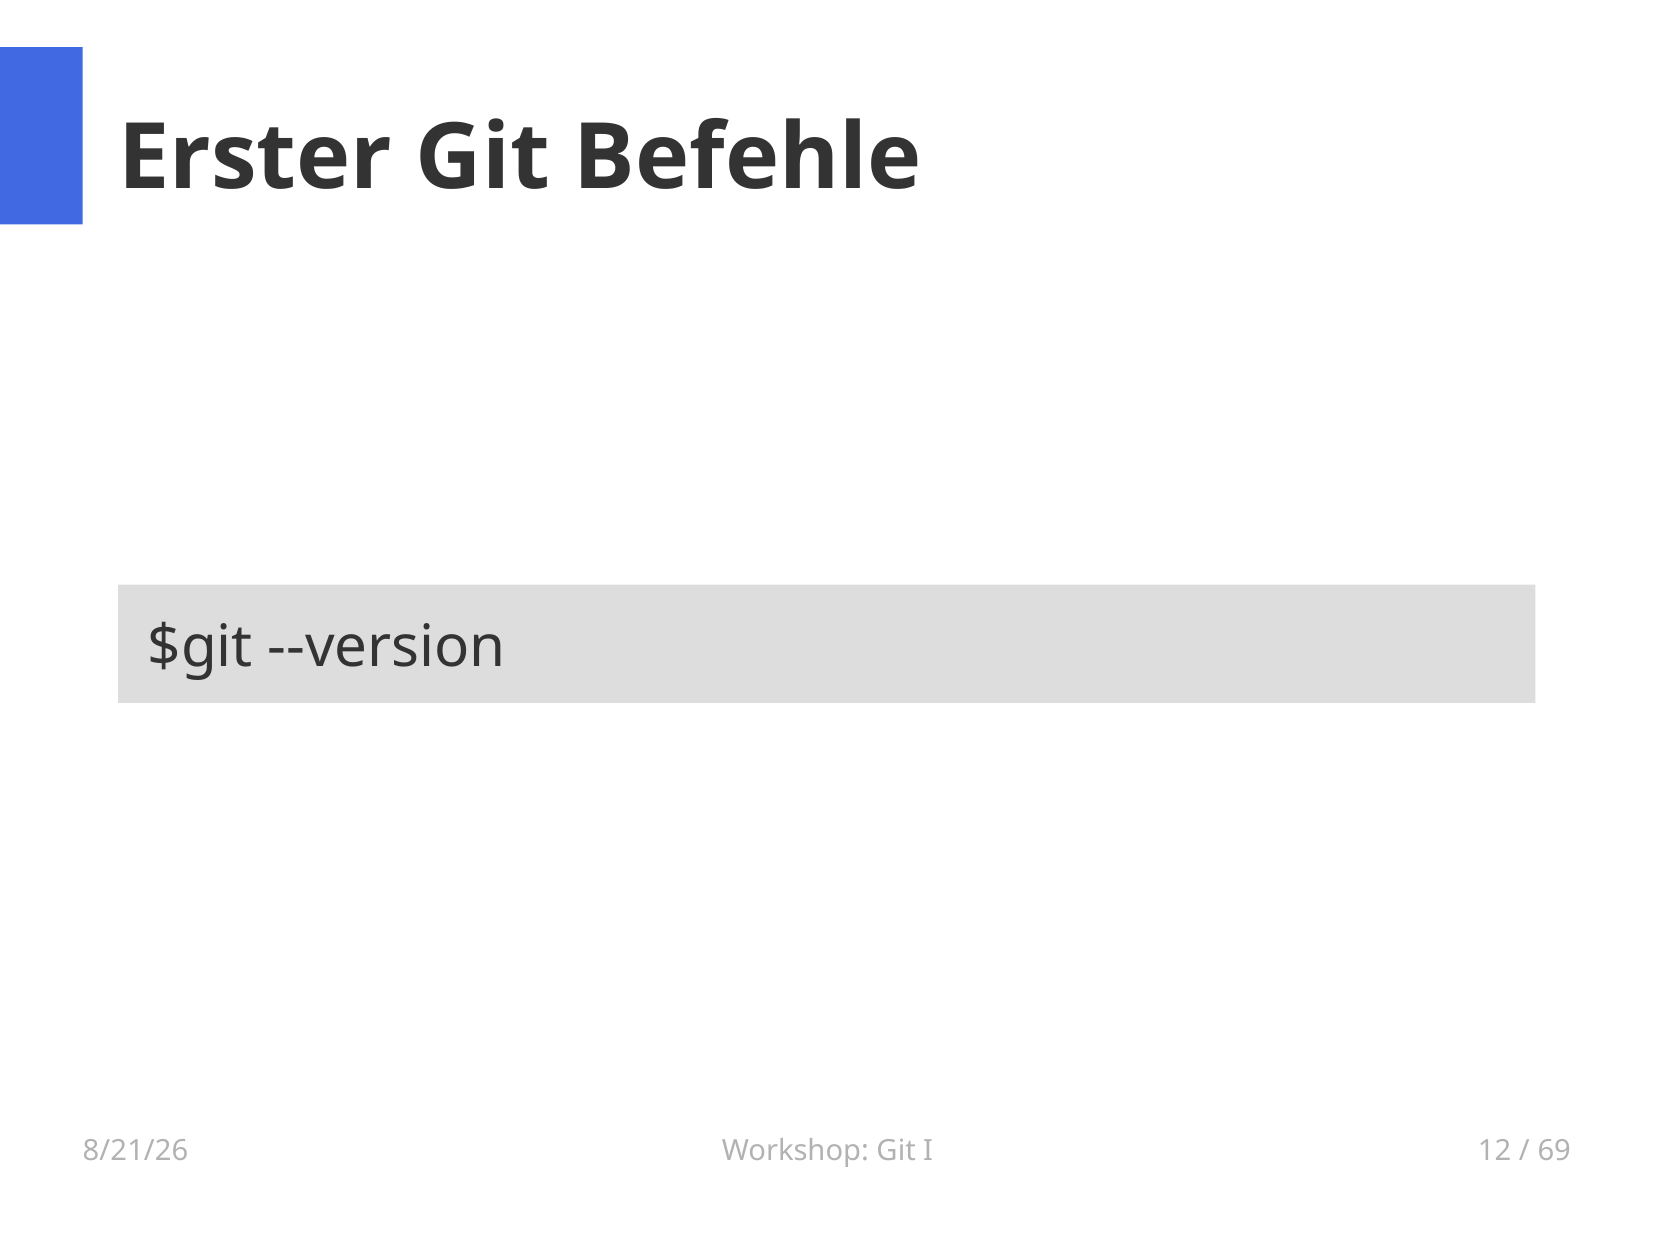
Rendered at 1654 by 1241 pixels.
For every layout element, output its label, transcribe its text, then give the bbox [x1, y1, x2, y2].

list $git --version [118, 584, 1536, 703]
title Erster Git Befehle [118, 49, 1571, 257]
